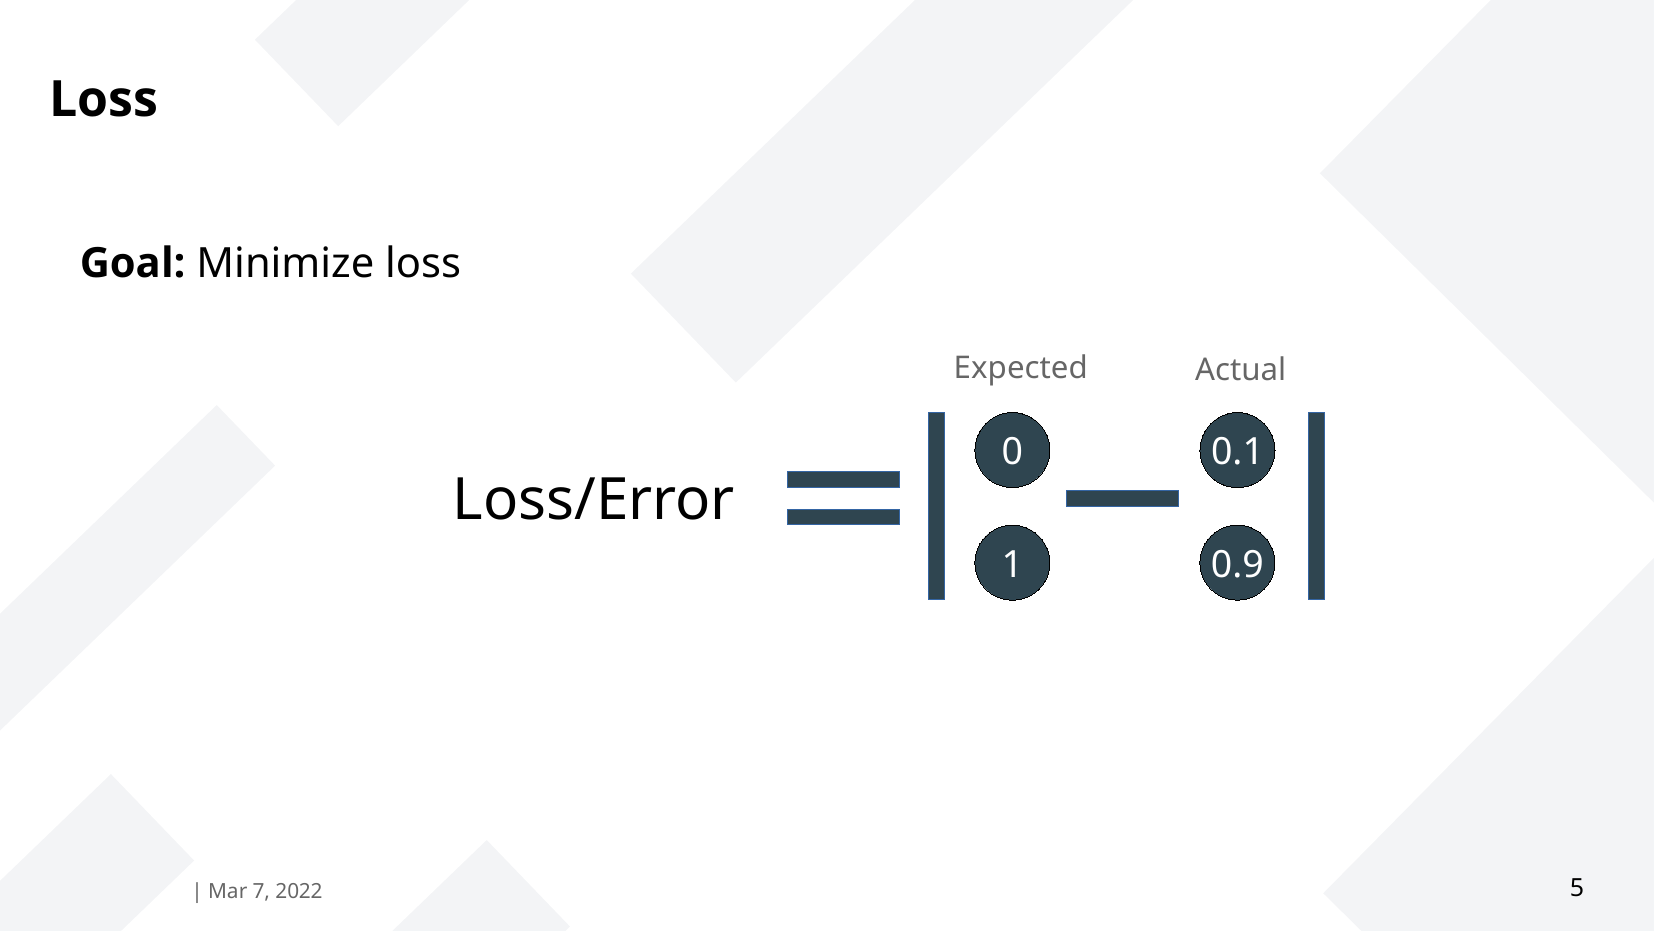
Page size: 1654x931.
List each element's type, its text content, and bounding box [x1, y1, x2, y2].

text_box [1066, 490, 1179, 507]
text_box Actual [1109, 339, 1373, 415]
text_box 0.1 [1199, 415, 1276, 488]
text_box 0 [974, 414, 1050, 488]
text_box Expected [889, 338, 1153, 414]
title Loss [49, 37, 1538, 158]
text_box 0.9 [1199, 525, 1275, 601]
text_box 1 [974, 525, 1050, 601]
text_box [928, 412, 945, 600]
text_box [1308, 415, 1325, 600]
text_box Goal: Minimize loss [65, 225, 526, 354]
text_box [787, 509, 900, 525]
text_box Loss/Error [438, 450, 751, 545]
text_box [787, 471, 900, 488]
